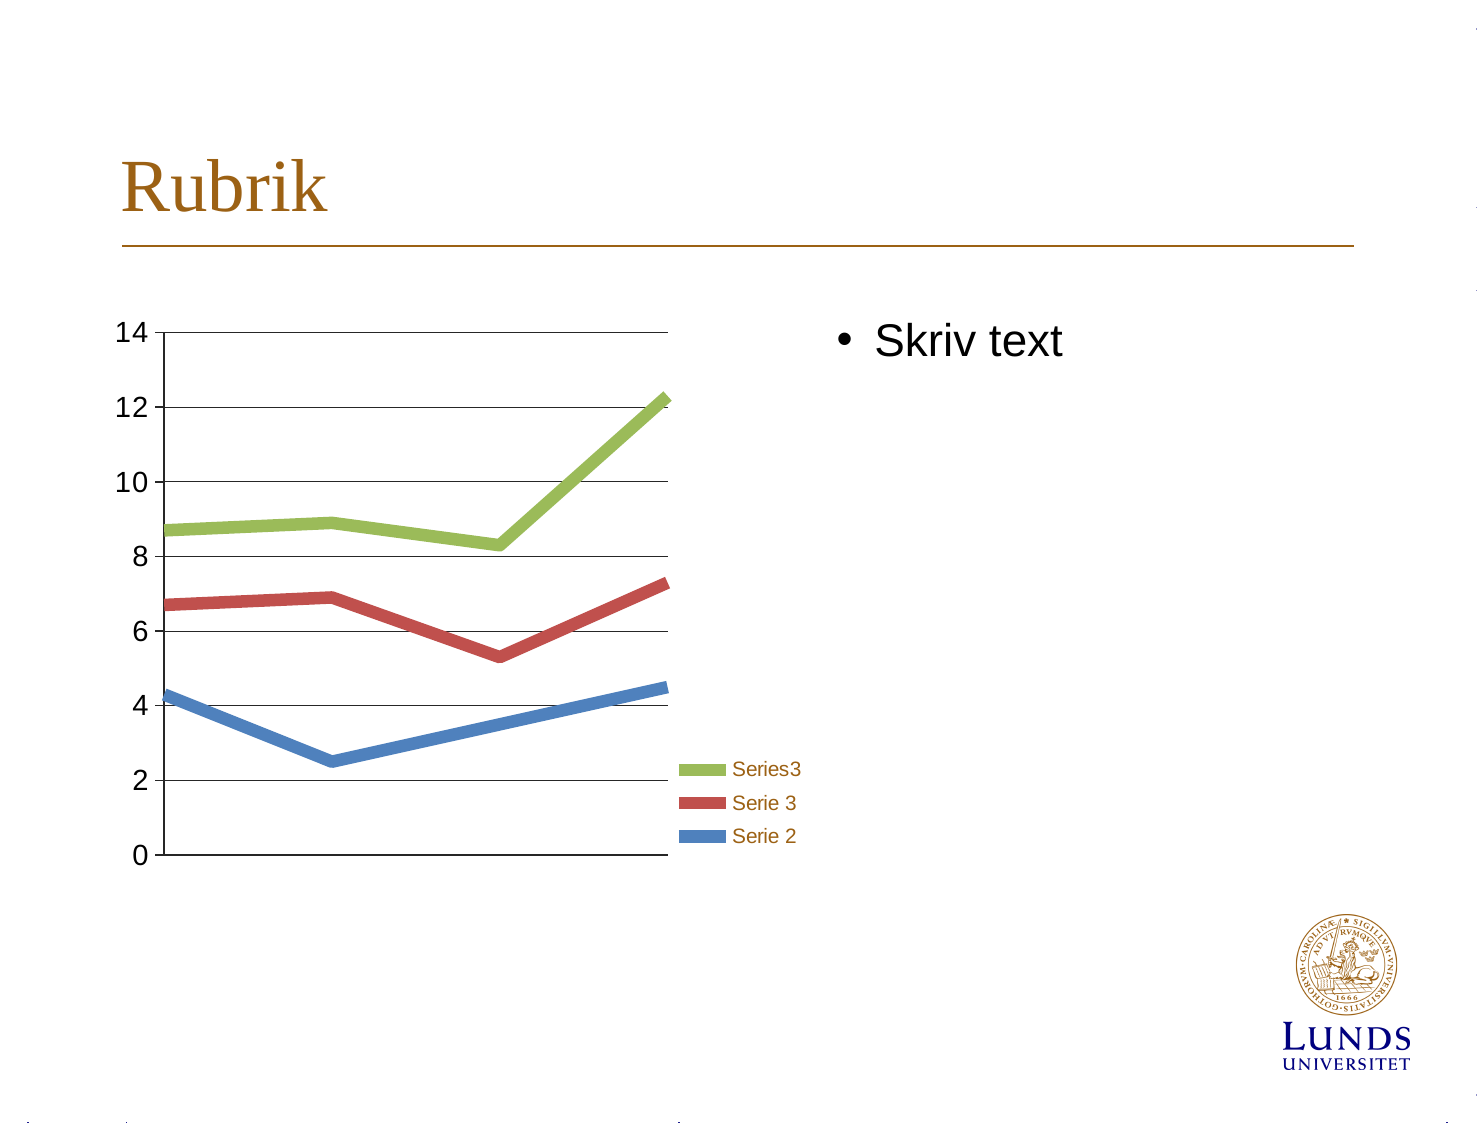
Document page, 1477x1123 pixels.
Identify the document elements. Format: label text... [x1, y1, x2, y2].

chart [100, 304, 831, 883]
picture [1283, 914, 1410, 1070]
title Rubrik [105, 46, 1354, 234]
list Skriv text [821, 303, 1354, 882]
